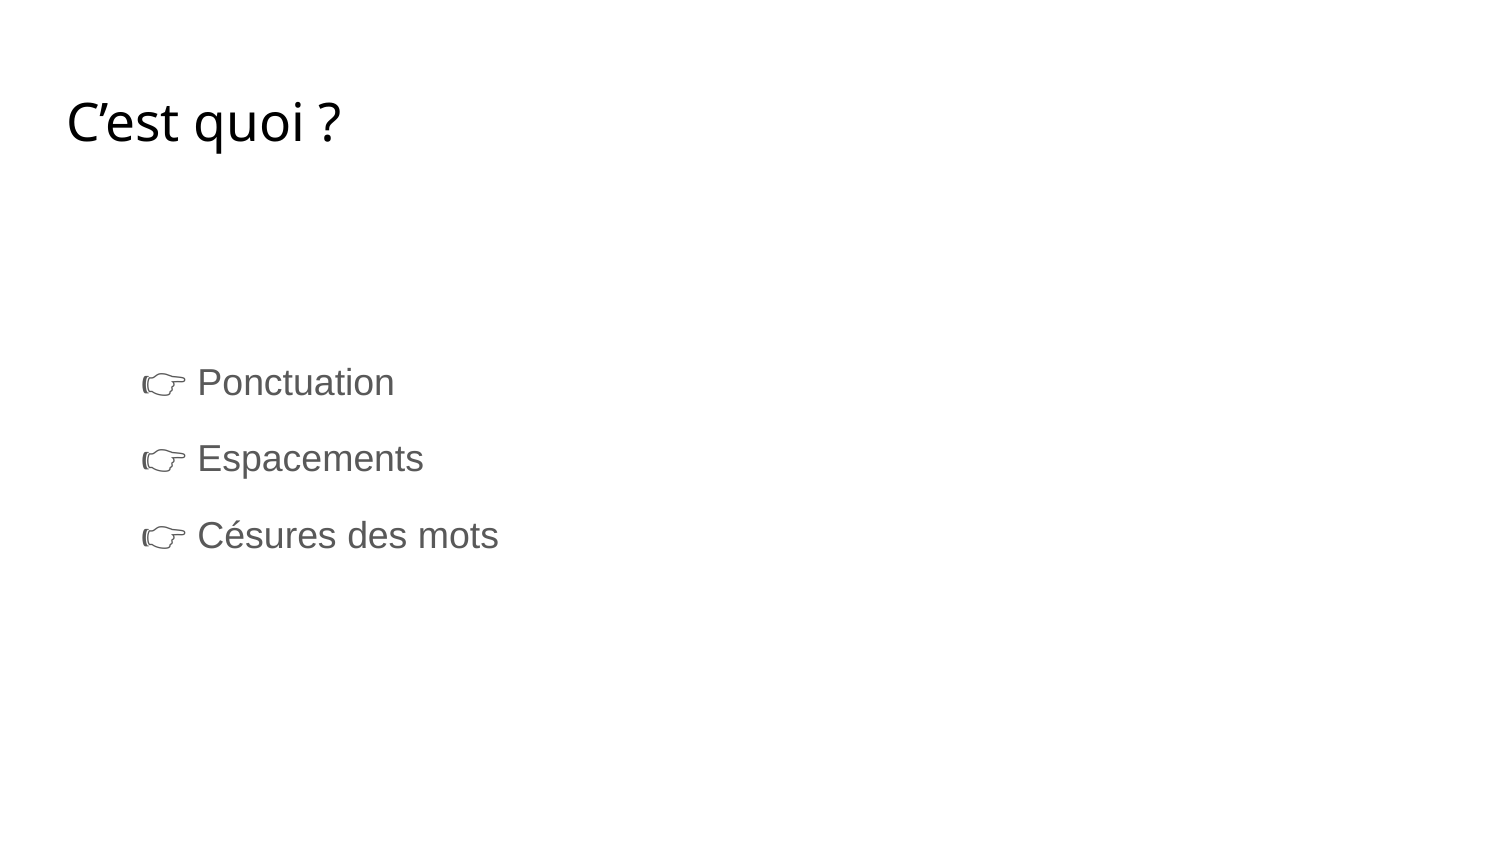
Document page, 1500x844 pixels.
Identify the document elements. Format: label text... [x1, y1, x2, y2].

list 👉 Ponctuation 👉 Espacements 👉 Césures des mots [51, 189, 1449, 750]
title C’est quoi ? [51, 72, 1449, 167]
